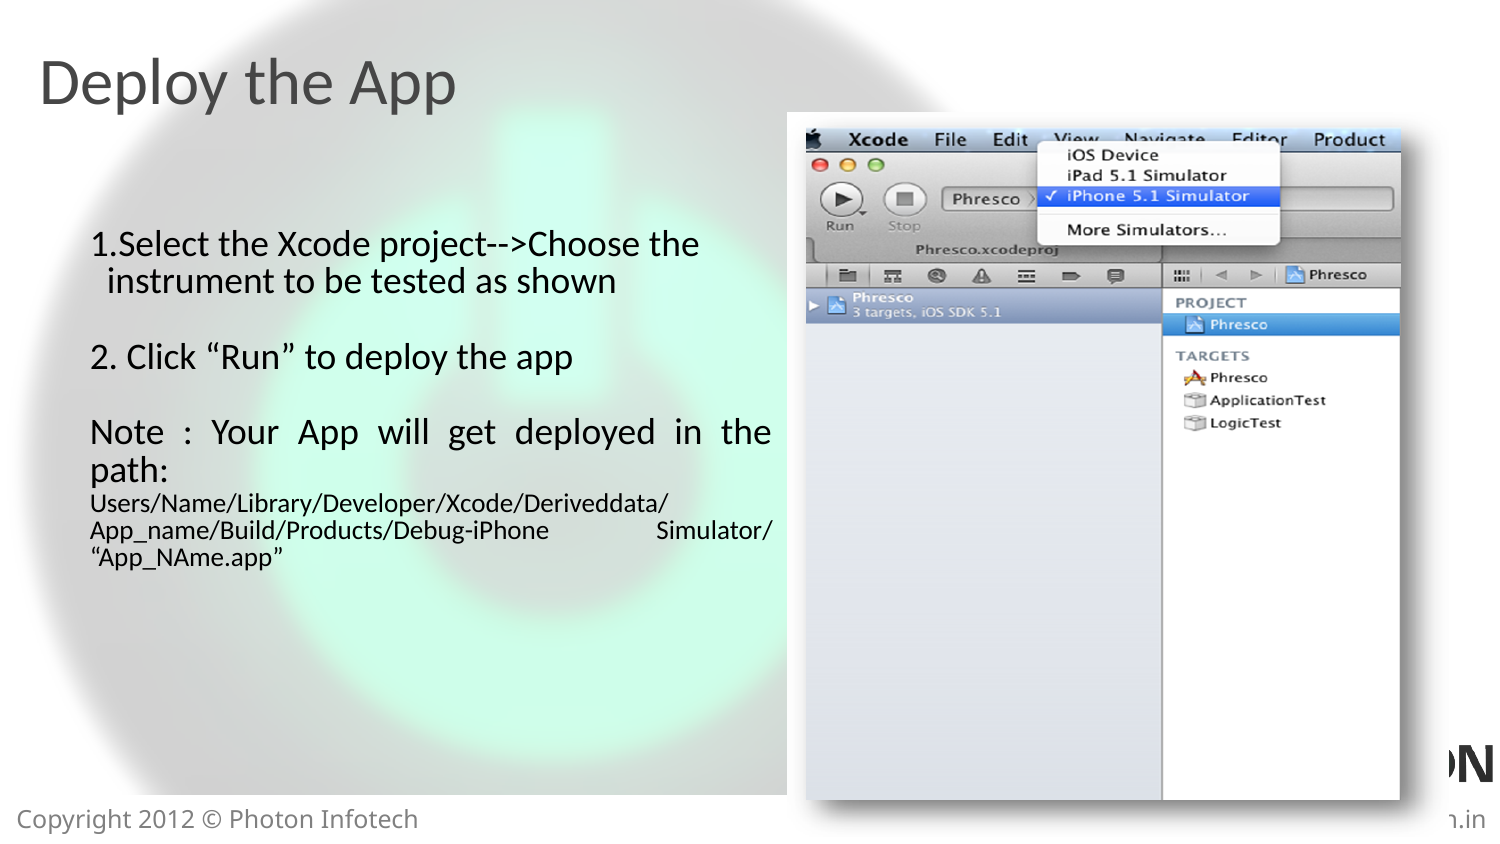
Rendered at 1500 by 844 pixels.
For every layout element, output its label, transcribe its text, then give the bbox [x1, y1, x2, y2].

picture [0, 0, 1497, 837]
title Deploy the App [25, 25, 1463, 151]
text_box 1.Select the Xcode project-->Choose the instrument to be tested as shown 2. Click “Run” to deploy the app Note : Your App will get deployed in the path: Users/Name/Library/Developer/Xcode/Deriveddata/App_name/Build/Products/Debug-iPhone Simulator/ “App_NAme.app” [75, 182, 788, 755]
